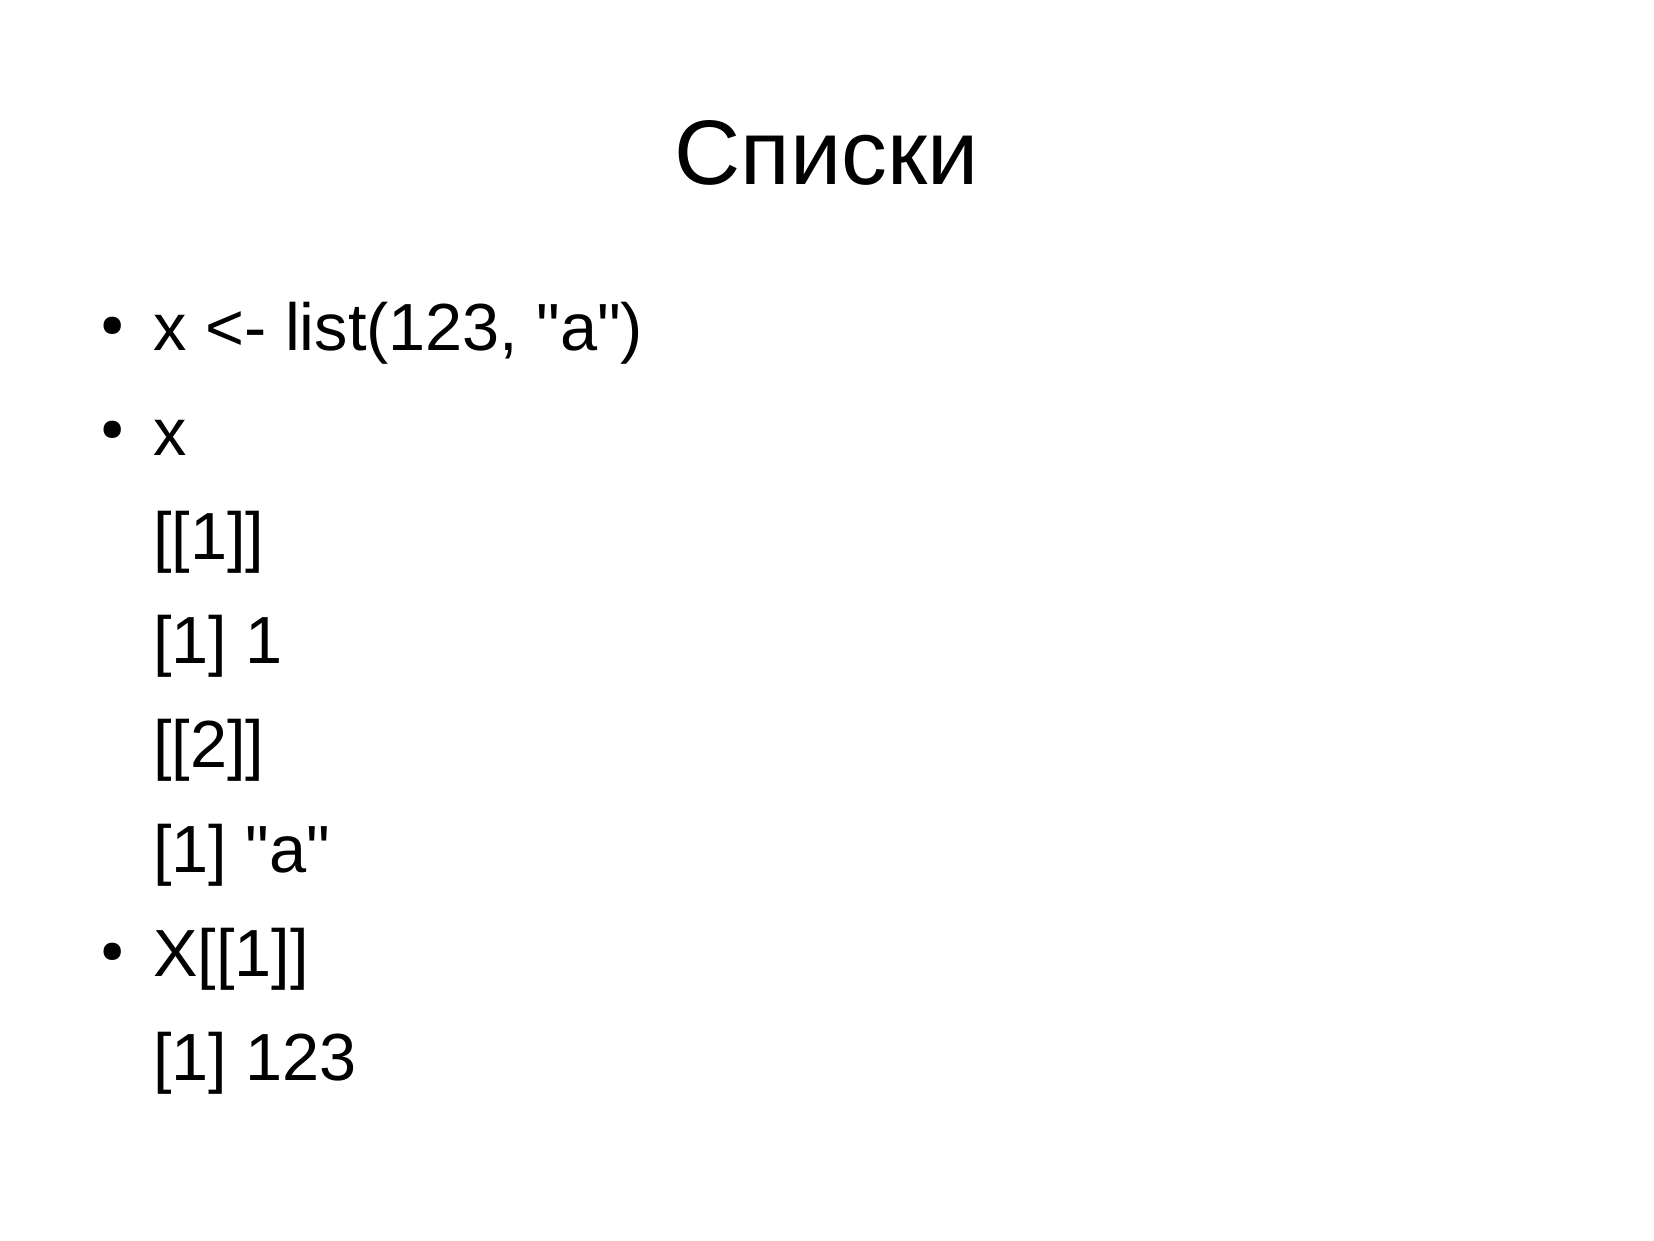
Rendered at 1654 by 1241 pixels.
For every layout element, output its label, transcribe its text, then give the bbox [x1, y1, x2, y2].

title Списки [82, 49, 1571, 257]
list x <- list(123, "a") x [[1]] [1] 1 [[2]] [1] "a" X[[1]] [1] 123 [82, 290, 1538, 1123]
